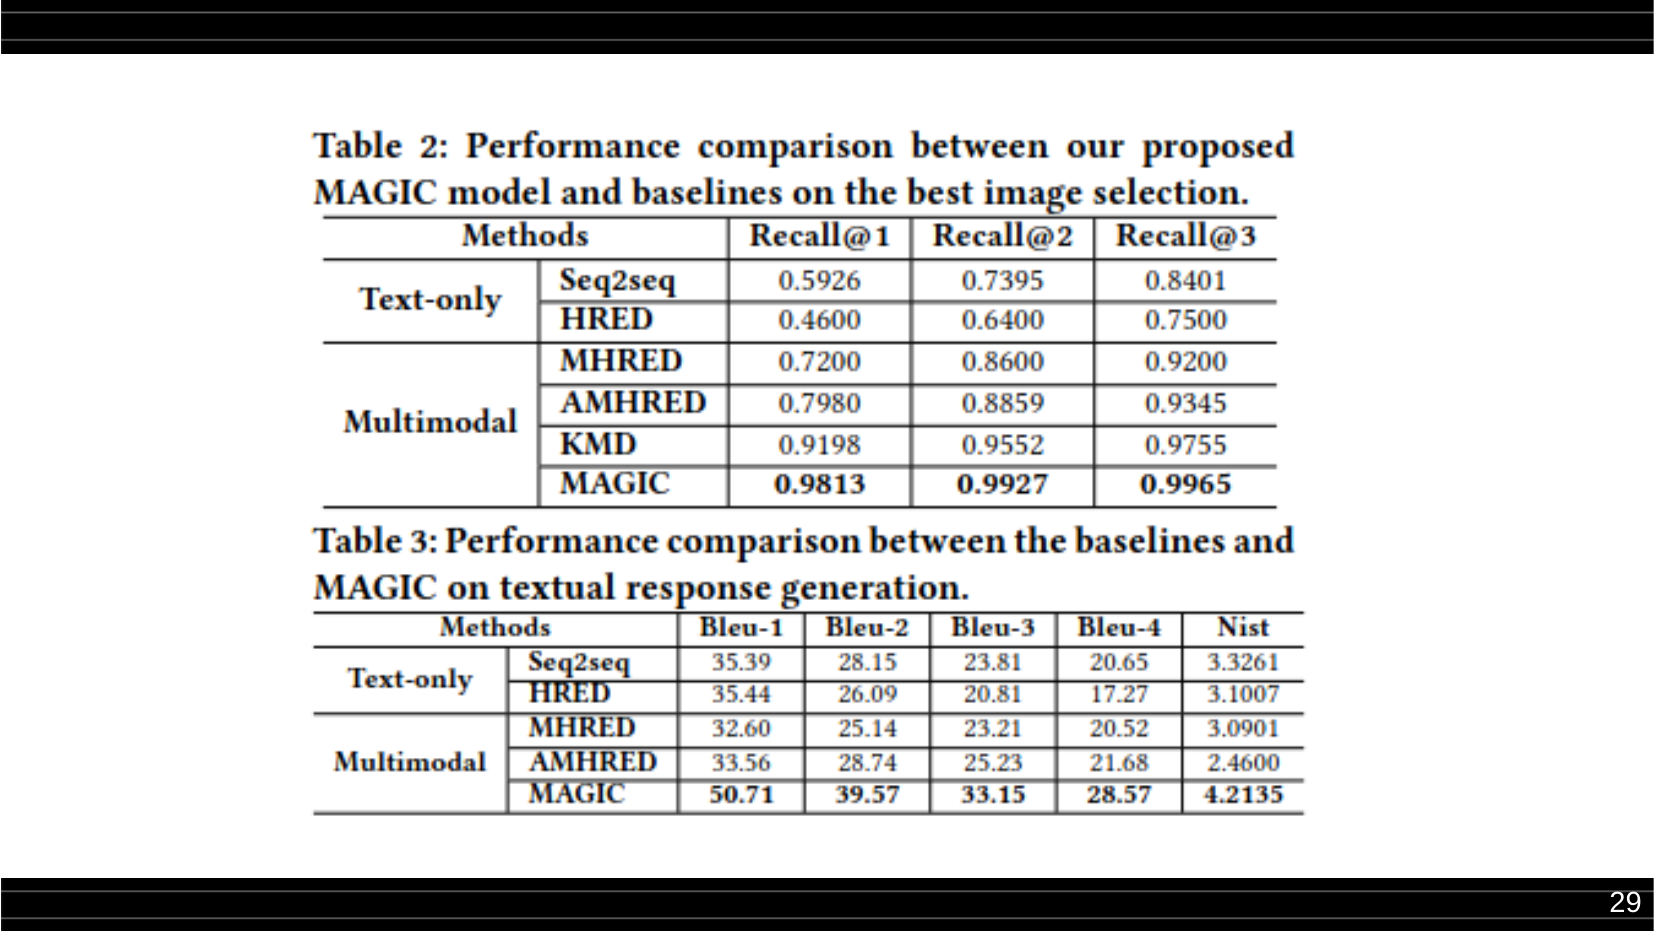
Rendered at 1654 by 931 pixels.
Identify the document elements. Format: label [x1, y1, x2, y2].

picture [285, 119, 1341, 838]
picture [1, 0, 1654, 54]
picture [1, 878, 1654, 931]
